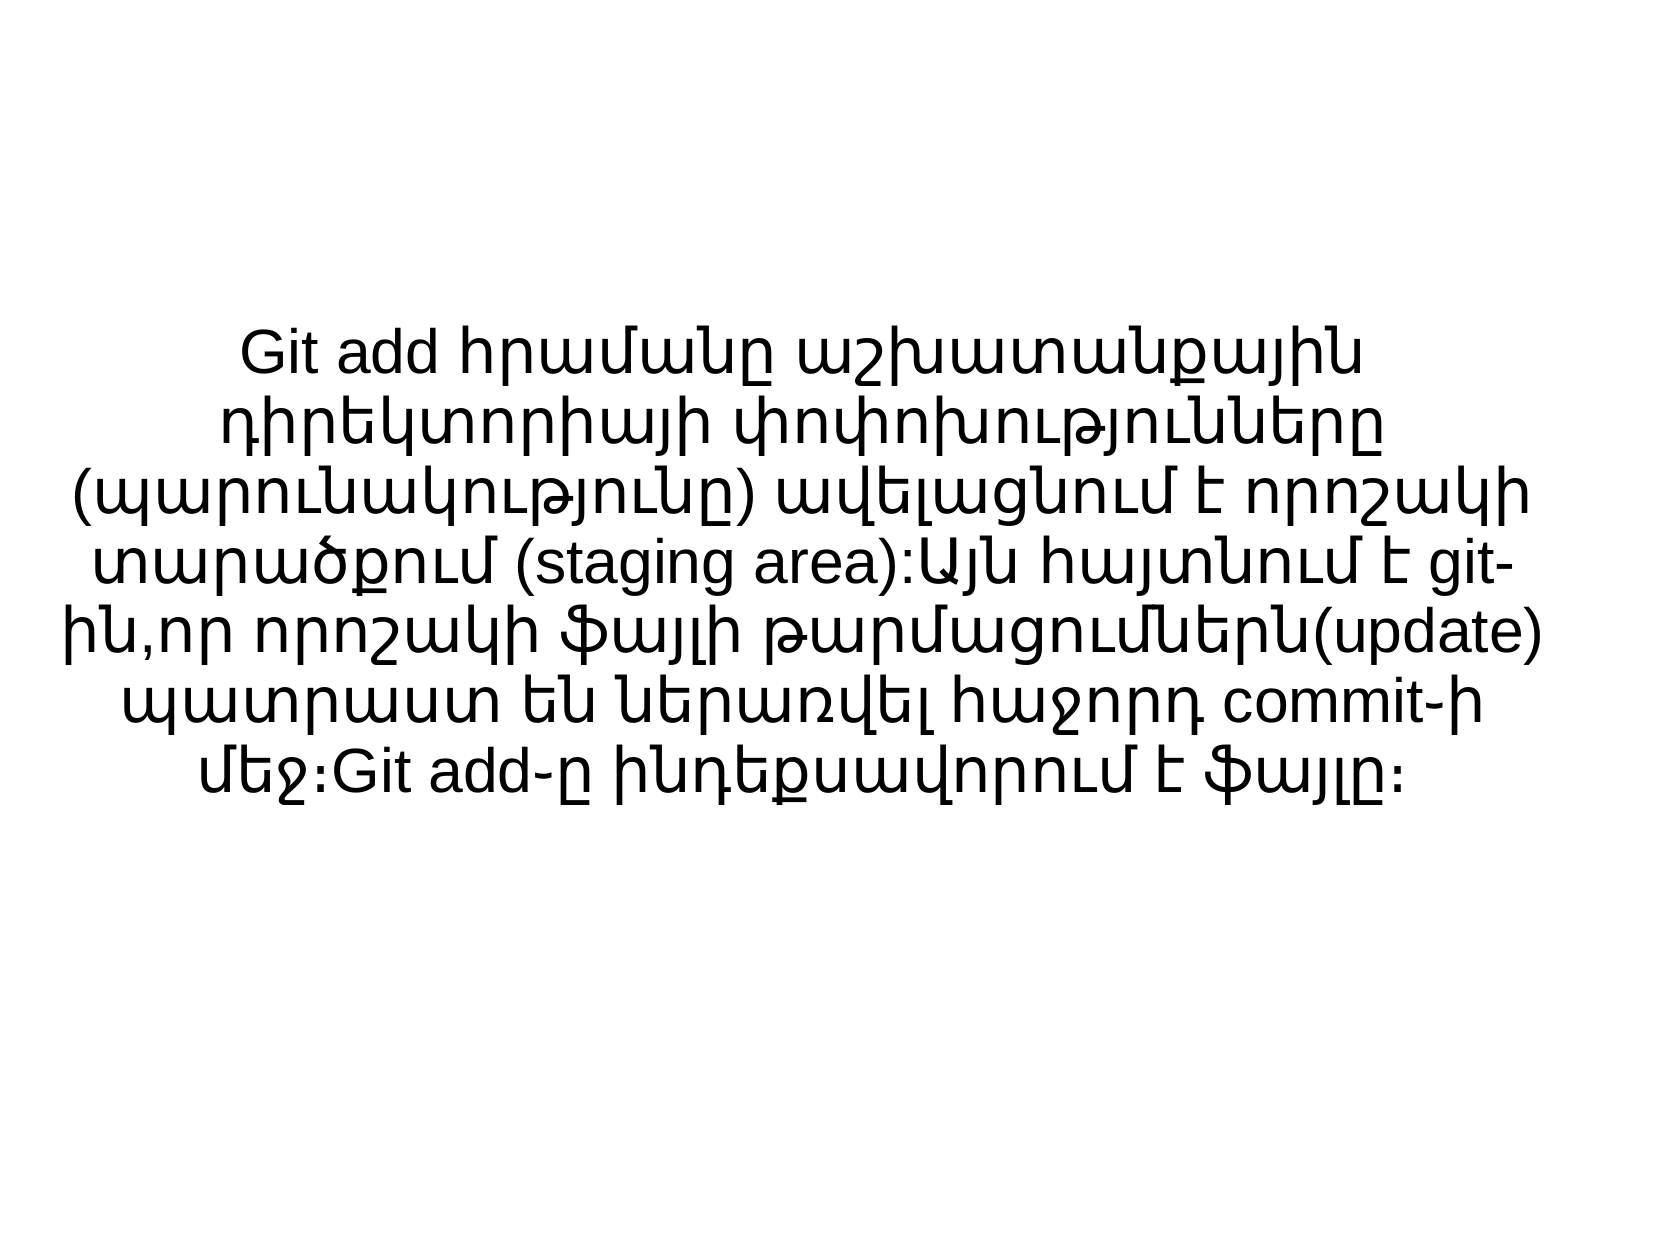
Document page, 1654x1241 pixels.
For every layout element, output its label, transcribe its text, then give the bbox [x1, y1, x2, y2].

title Git add հրամանը աշխատանքային դիրեկտորիայի փոփոխությունները (պարունակությունը) ավելացնում է որոշակի տարածքում (staging area):Այն հայտնում է git-ին,որ որոշակի ֆայլի թարմացումներն(update) պատրաստ են ներառվել հաջորդ commit֊ի մեջ։Git add֊ը ինդեքսավորում է ֆայլը։ [59, 248, 1548, 945]
